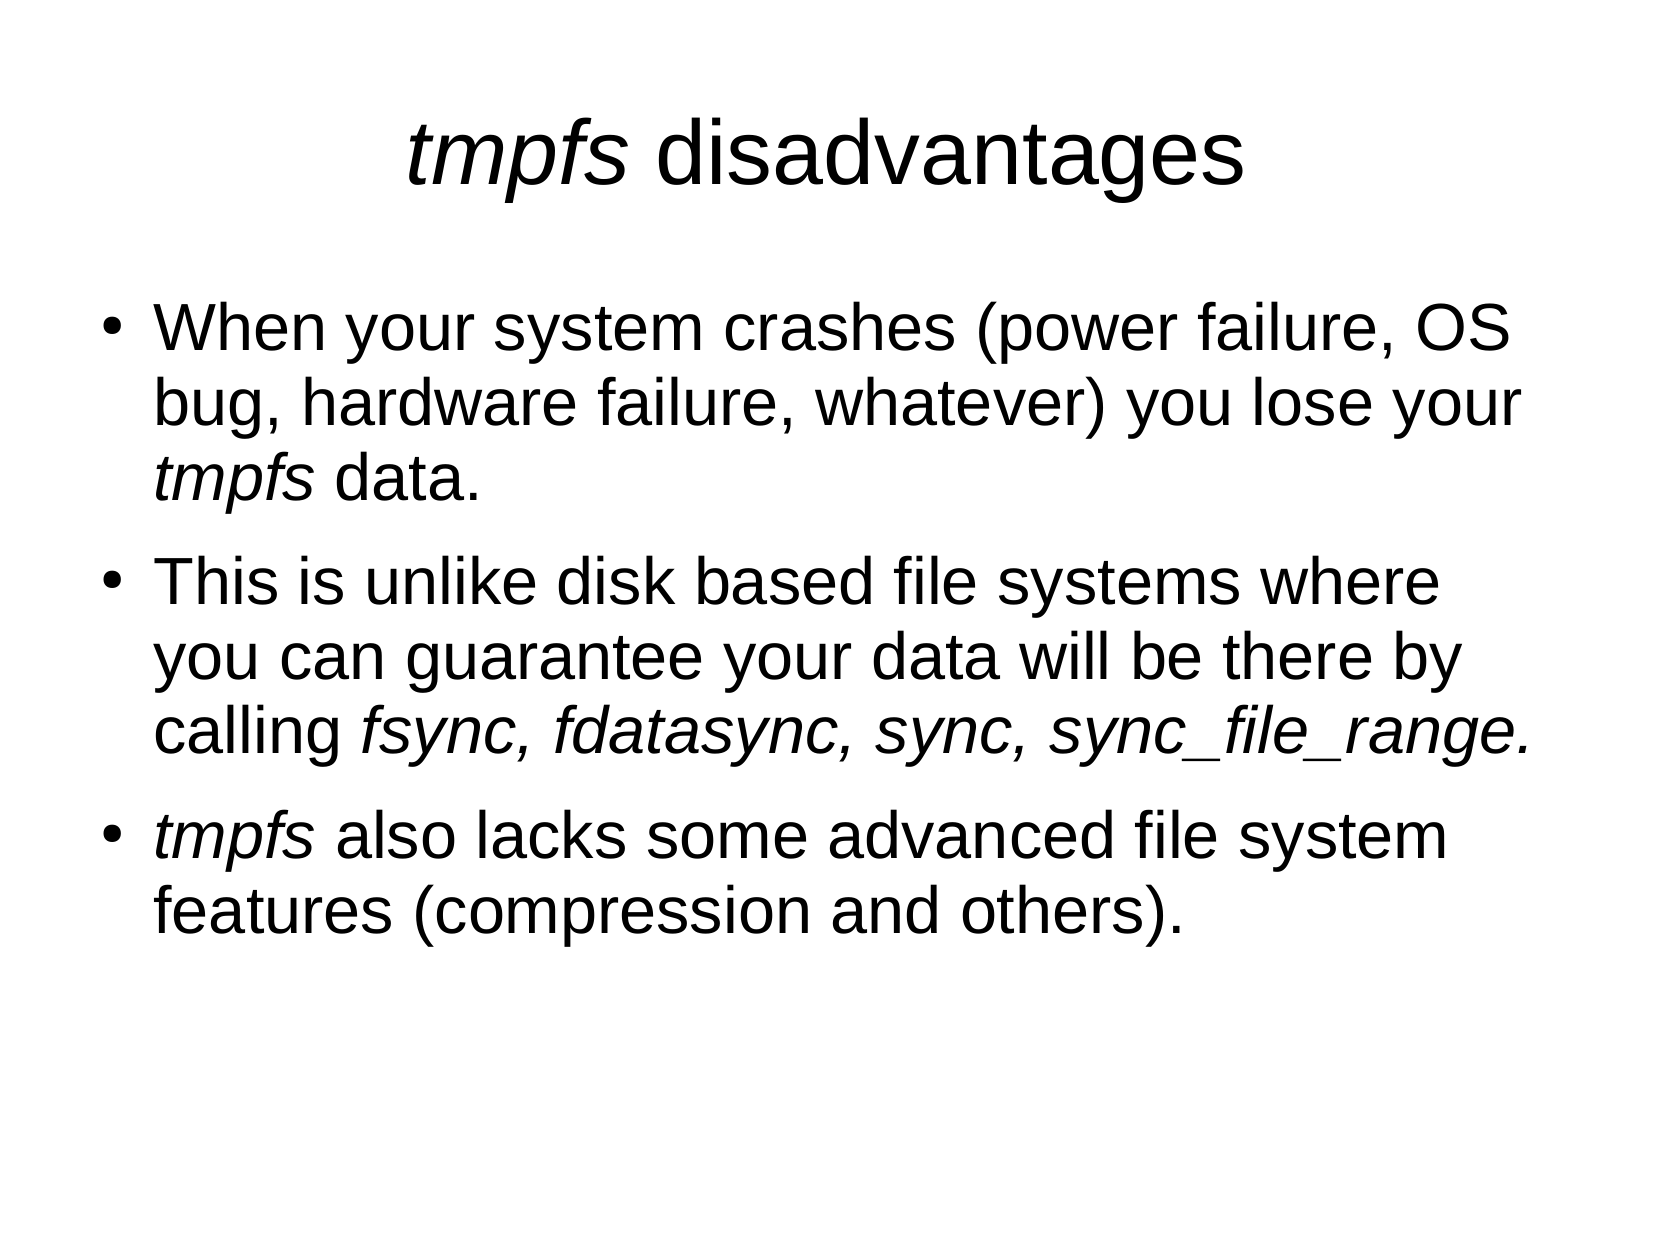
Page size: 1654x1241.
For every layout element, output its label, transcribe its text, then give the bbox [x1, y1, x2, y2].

list When your system crashes (power failure, OS bug, hardware failure, whatever) you lose your tmpfs data. This is unlike disk based file systems where you can guarantee your data will be there by calling fsync, fdatasync, sync, sync_file_range. tmpfs also lacks some advanced file system features (compression and others). [82, 290, 1538, 1010]
title tmpfs disadvantages [82, 49, 1571, 257]
